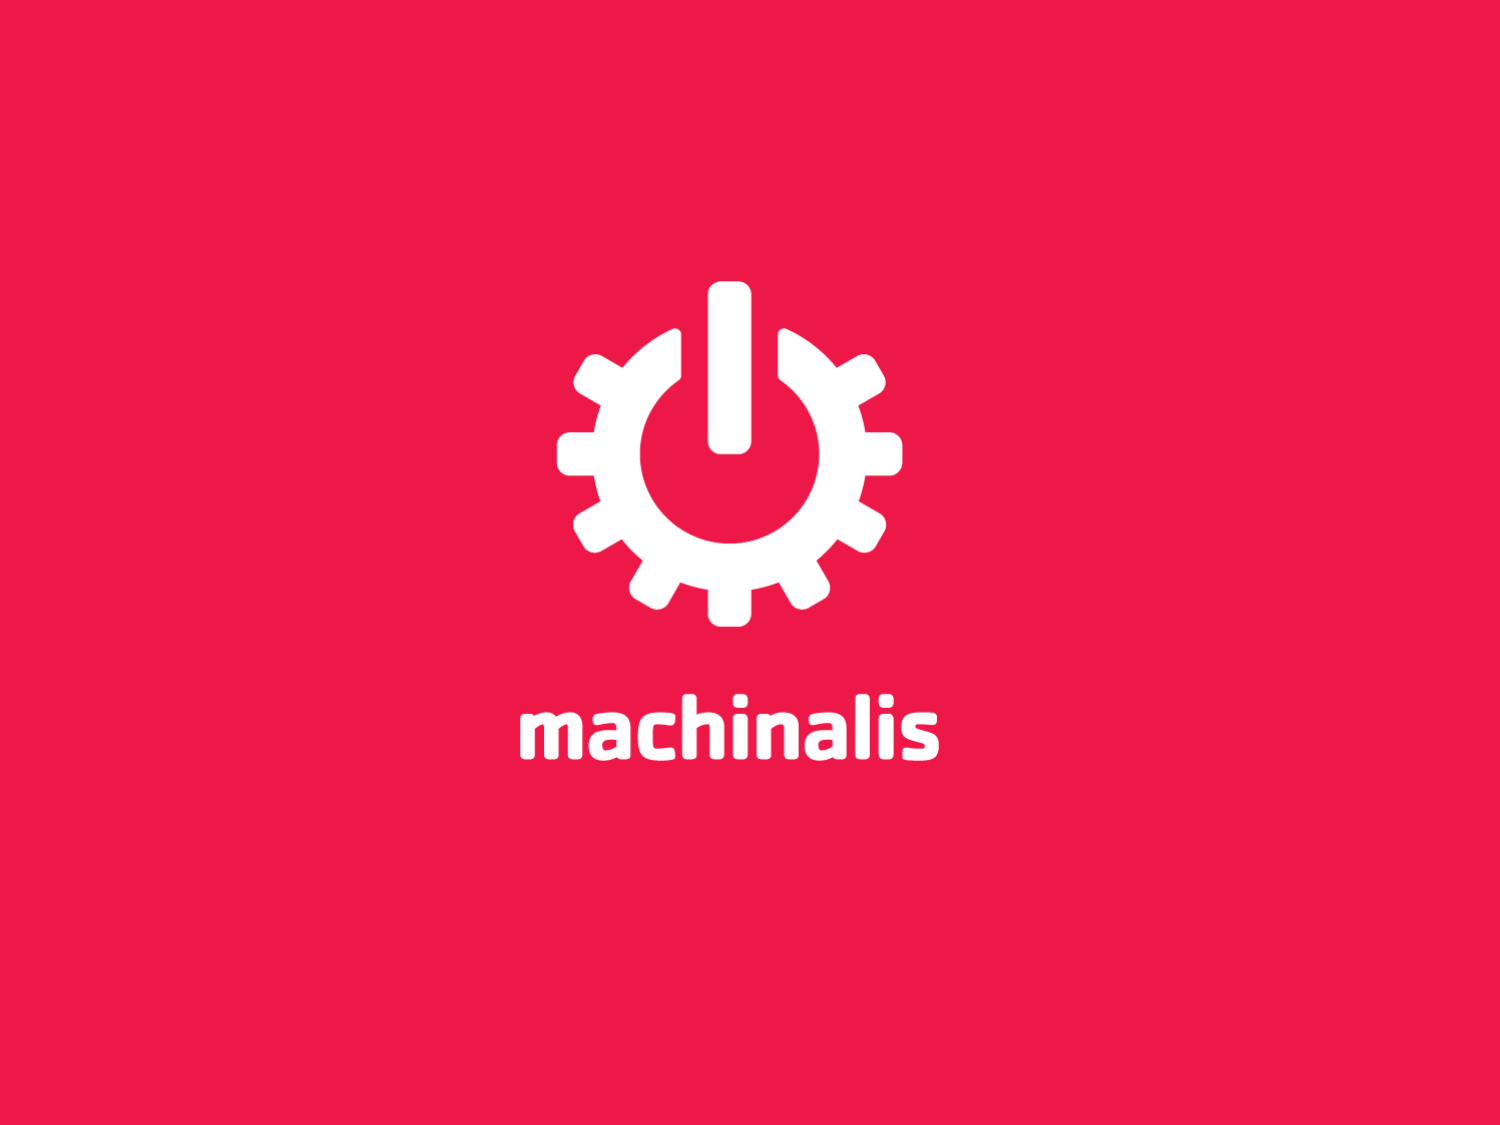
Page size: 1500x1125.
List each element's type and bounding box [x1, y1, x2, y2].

picture [483, 233, 976, 826]
